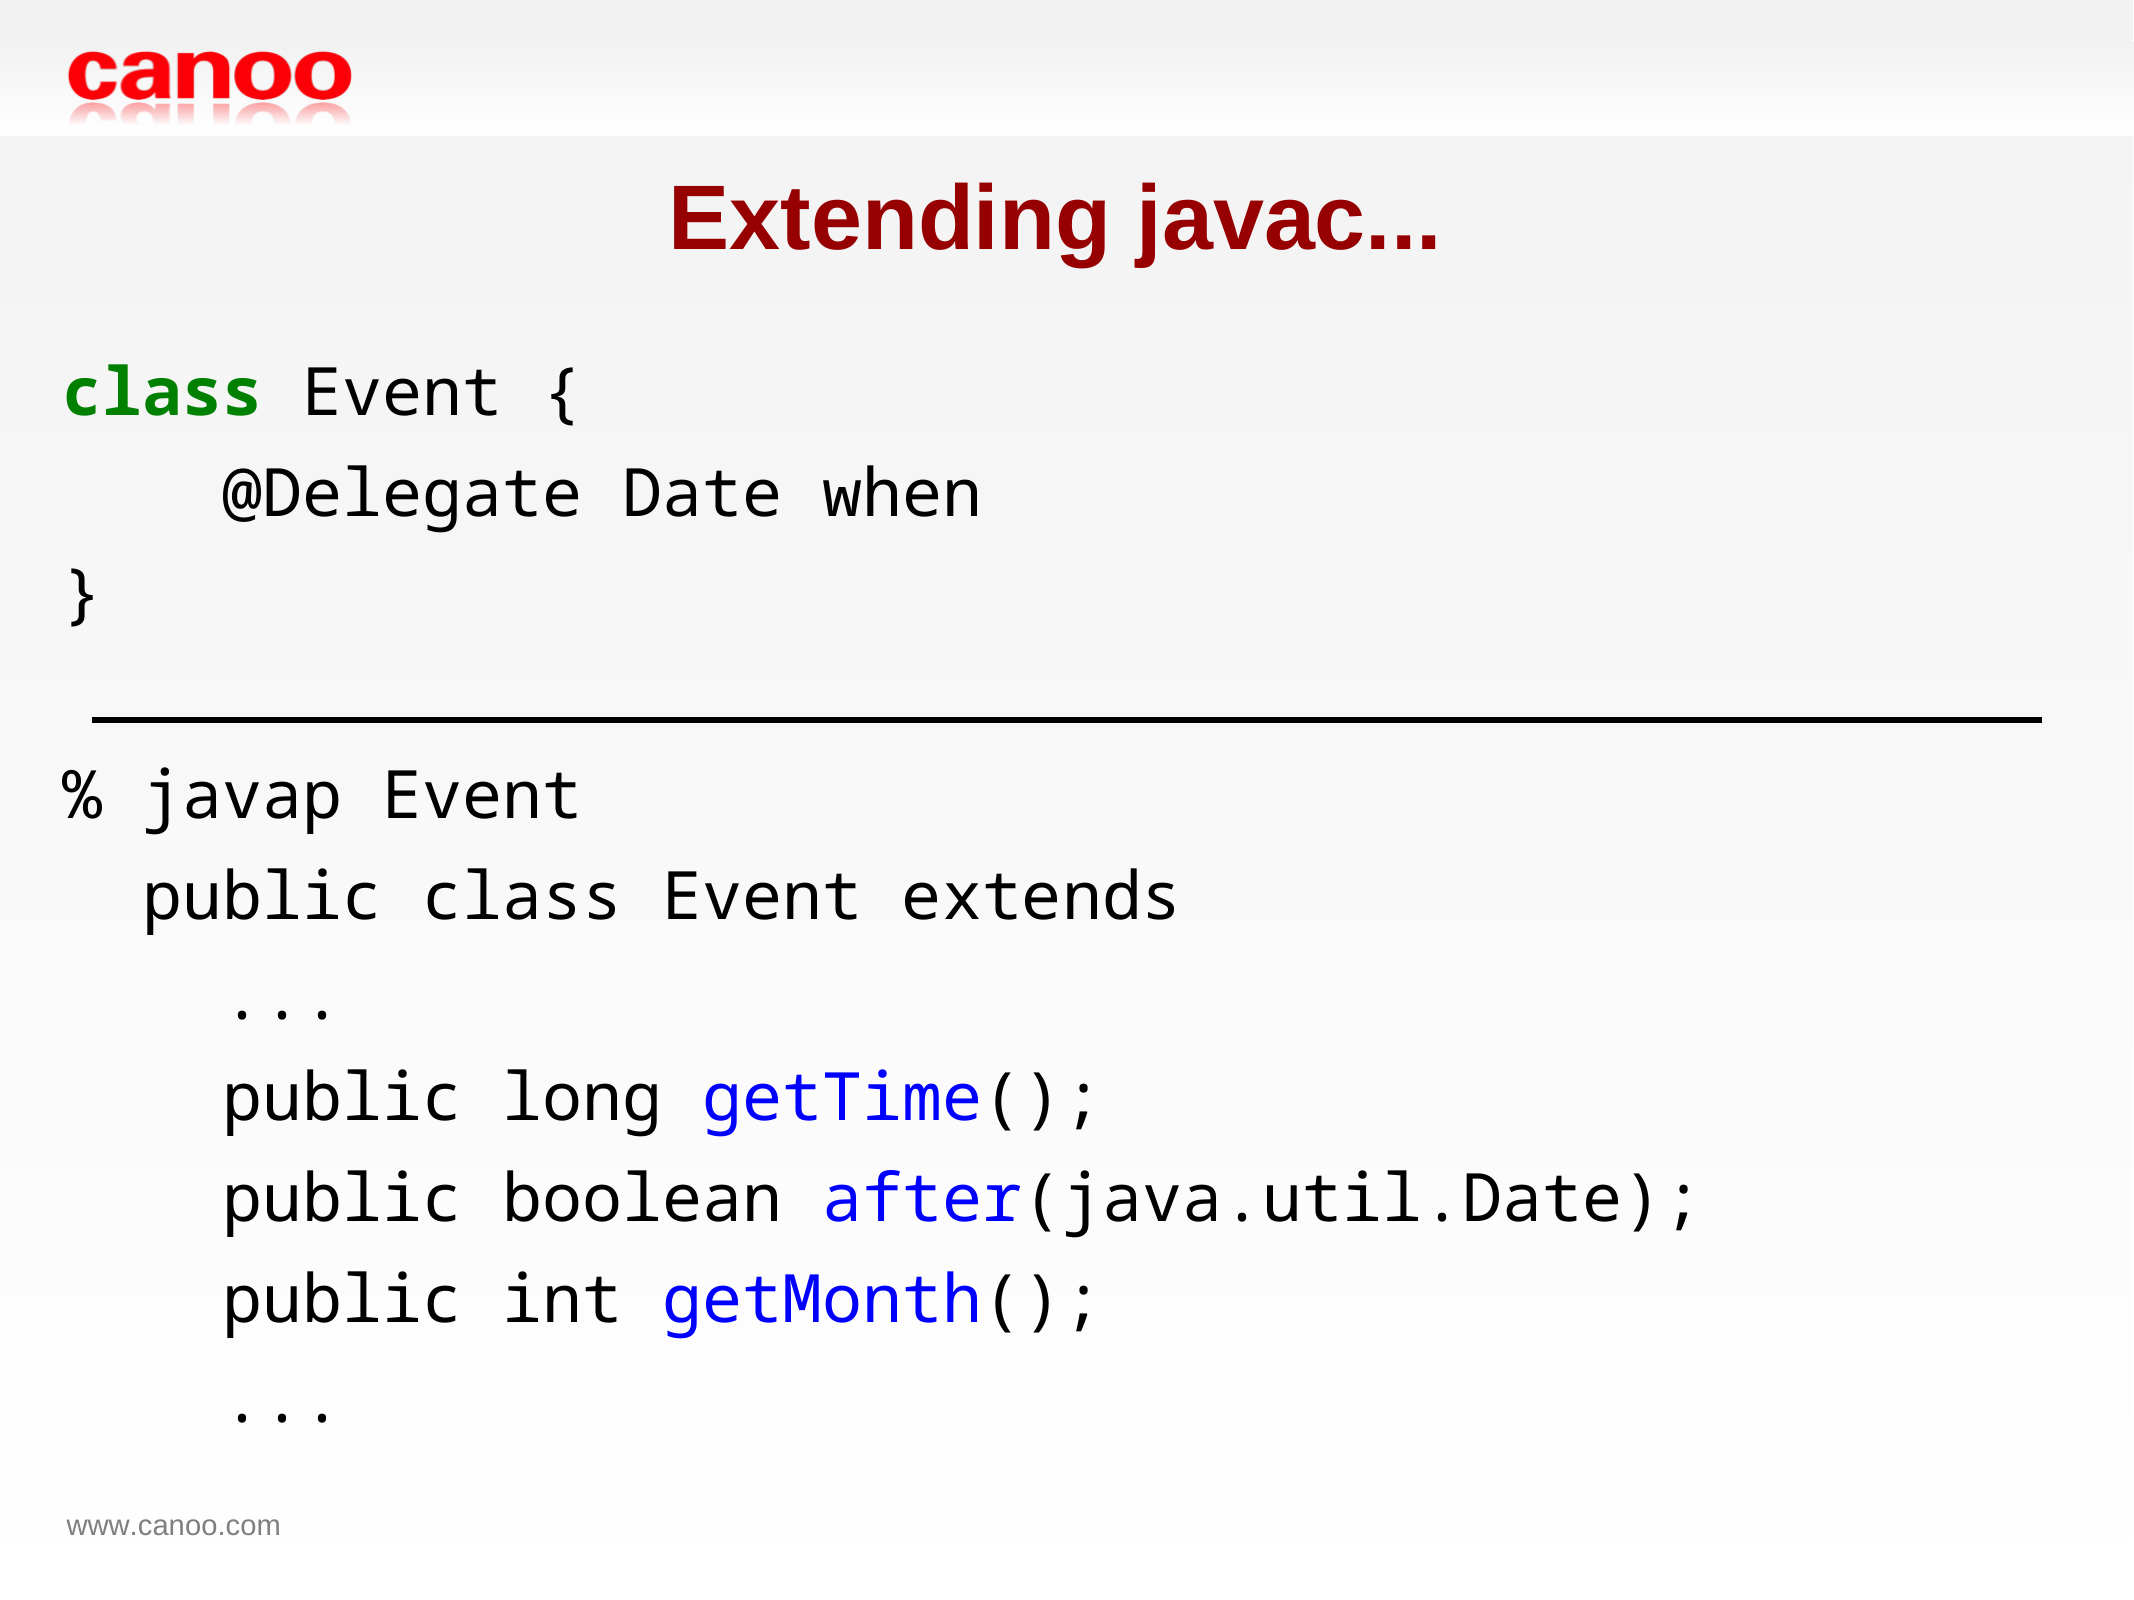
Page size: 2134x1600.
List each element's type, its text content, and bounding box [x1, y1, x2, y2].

text_box class Event { @Delegate Date when } % javap Event public class Event extends ... public long getTime(); public boolean after(java.util.Date); public int getMonth(); ... [62, 348, 2076, 1437]
picture [65, 48, 353, 149]
title Extending javac... [62, 149, 2076, 277]
